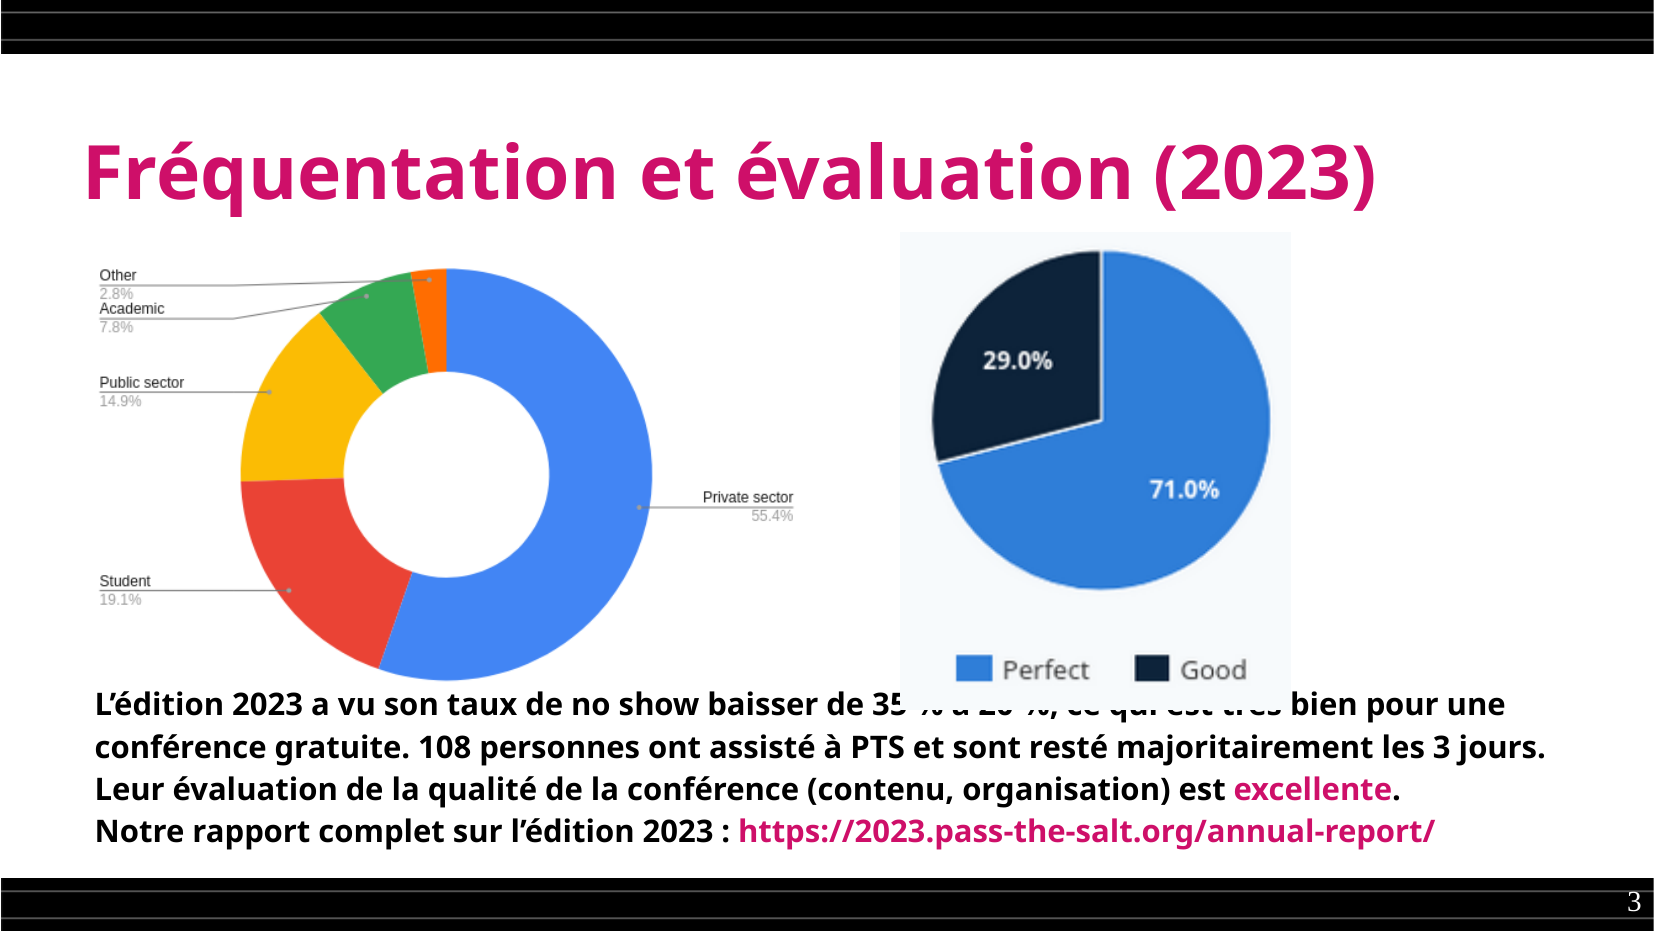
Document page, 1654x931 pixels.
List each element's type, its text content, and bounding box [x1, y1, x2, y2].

title Fréquentation et évaluation (2023) [82, 92, 1571, 249]
picture [1, 878, 1654, 931]
list L’édition 2023 a vu son taux de no show baisser de 35 % à 20 %, ce qui est très bien pour une conférence gratuite. 108 personnes ont assisté à PTS et sont resté majoritairement les 3 jours. Leur évaluation de la qualité de la conférence (contenu, organisation) est excellente. Notre rapport complet sur l’édition 2023 : https://2023.pass-the-salt.org/annual-report/ [94, 307, 1571, 875]
picture [1, 0, 1654, 54]
picture [83, 251, 804, 690]
picture [900, 232, 1291, 710]
